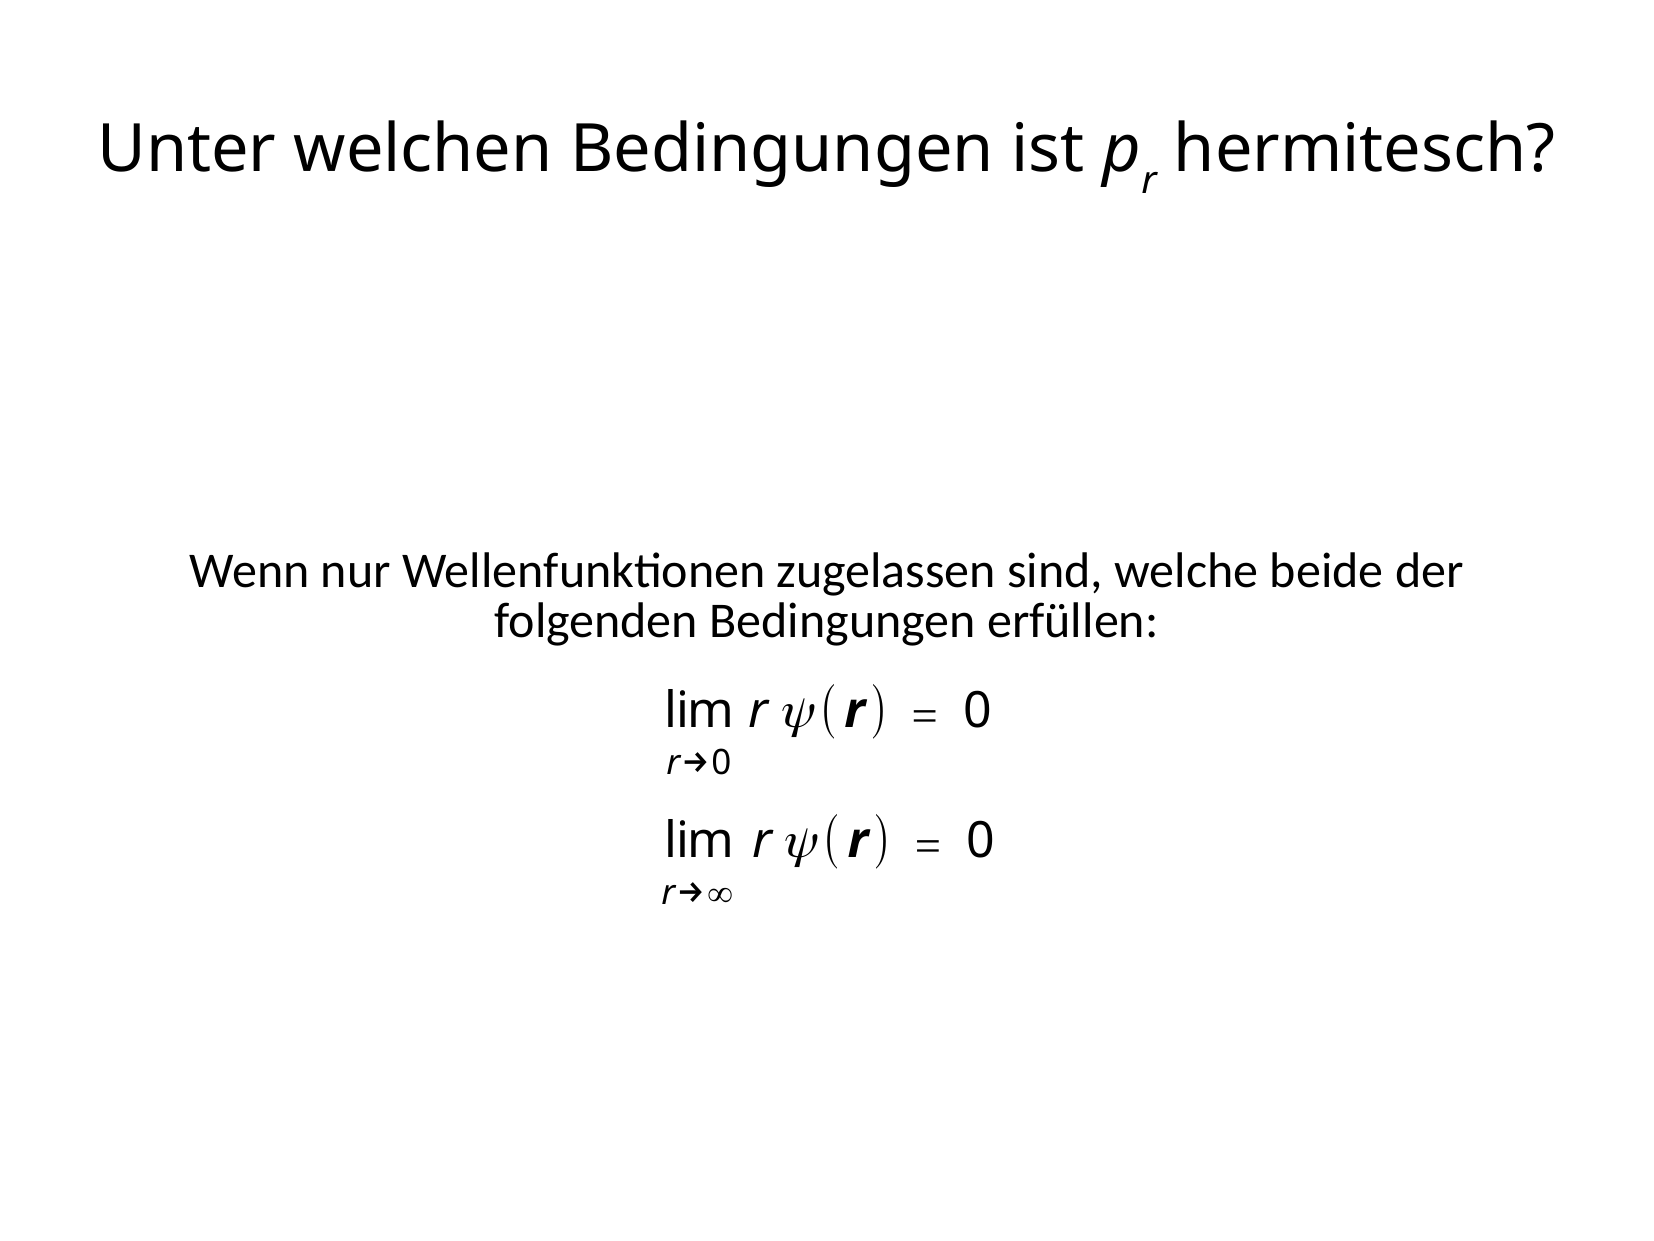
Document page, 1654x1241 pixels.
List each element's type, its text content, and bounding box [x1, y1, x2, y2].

chart [655, 680, 999, 914]
title Unter welchen Bedingungen ist pr hermitesch? [82, 49, 1571, 257]
subtitle Wenn nur Wellenfunktionen zugelassen sind, welche beide der folgenden Bedingungen erfüllen: [82, 290, 1571, 1010]
